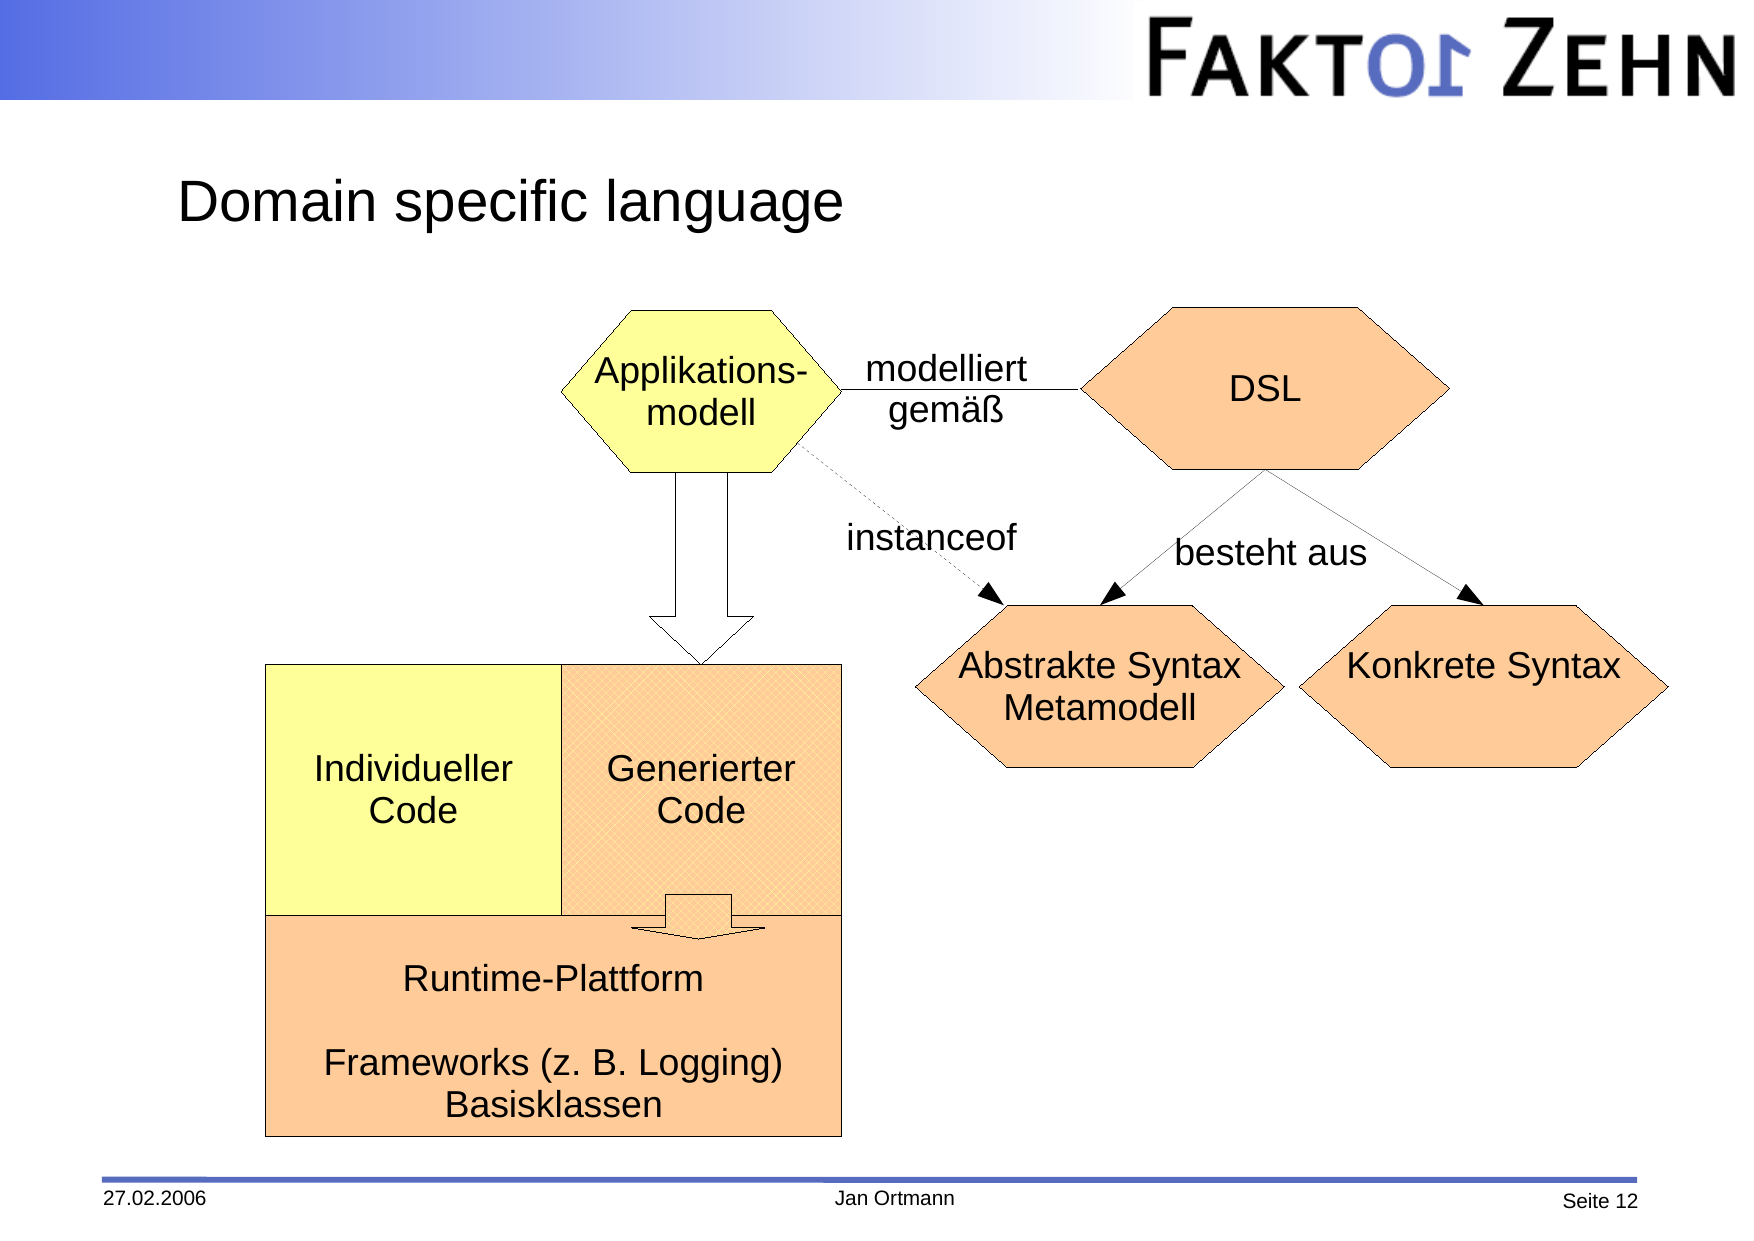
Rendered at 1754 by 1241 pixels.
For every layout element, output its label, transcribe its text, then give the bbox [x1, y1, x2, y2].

title Domain specific language [177, 135, 1574, 266]
text_box [767, 413, 1506, 1152]
text_box [1192, 471, 1362, 531]
text_box Runtime-Plattform Frameworks (z. B. Logging) Basisklassen [265, 916, 842, 1137]
picture [1133, 2, 1749, 105]
text_box Konkrete Syntax [1299, 605, 1669, 768]
text_box DSL [1080, 307, 1450, 470]
text_box [1268, 413, 1506, 605]
text_box instanceof [829, 516, 1034, 560]
text_box Individueller Code [265, 664, 561, 916]
text_box modelliert gemäß [844, 346, 1049, 432]
text_box Abstrakte Syntax Metamodell [915, 605, 1285, 768]
text_box besteht aus [1169, 531, 1374, 575]
text_box Generierter Code [561, 664, 842, 916]
text_box [631, 894, 765, 940]
text_box Applikations- modell [561, 310, 842, 473]
